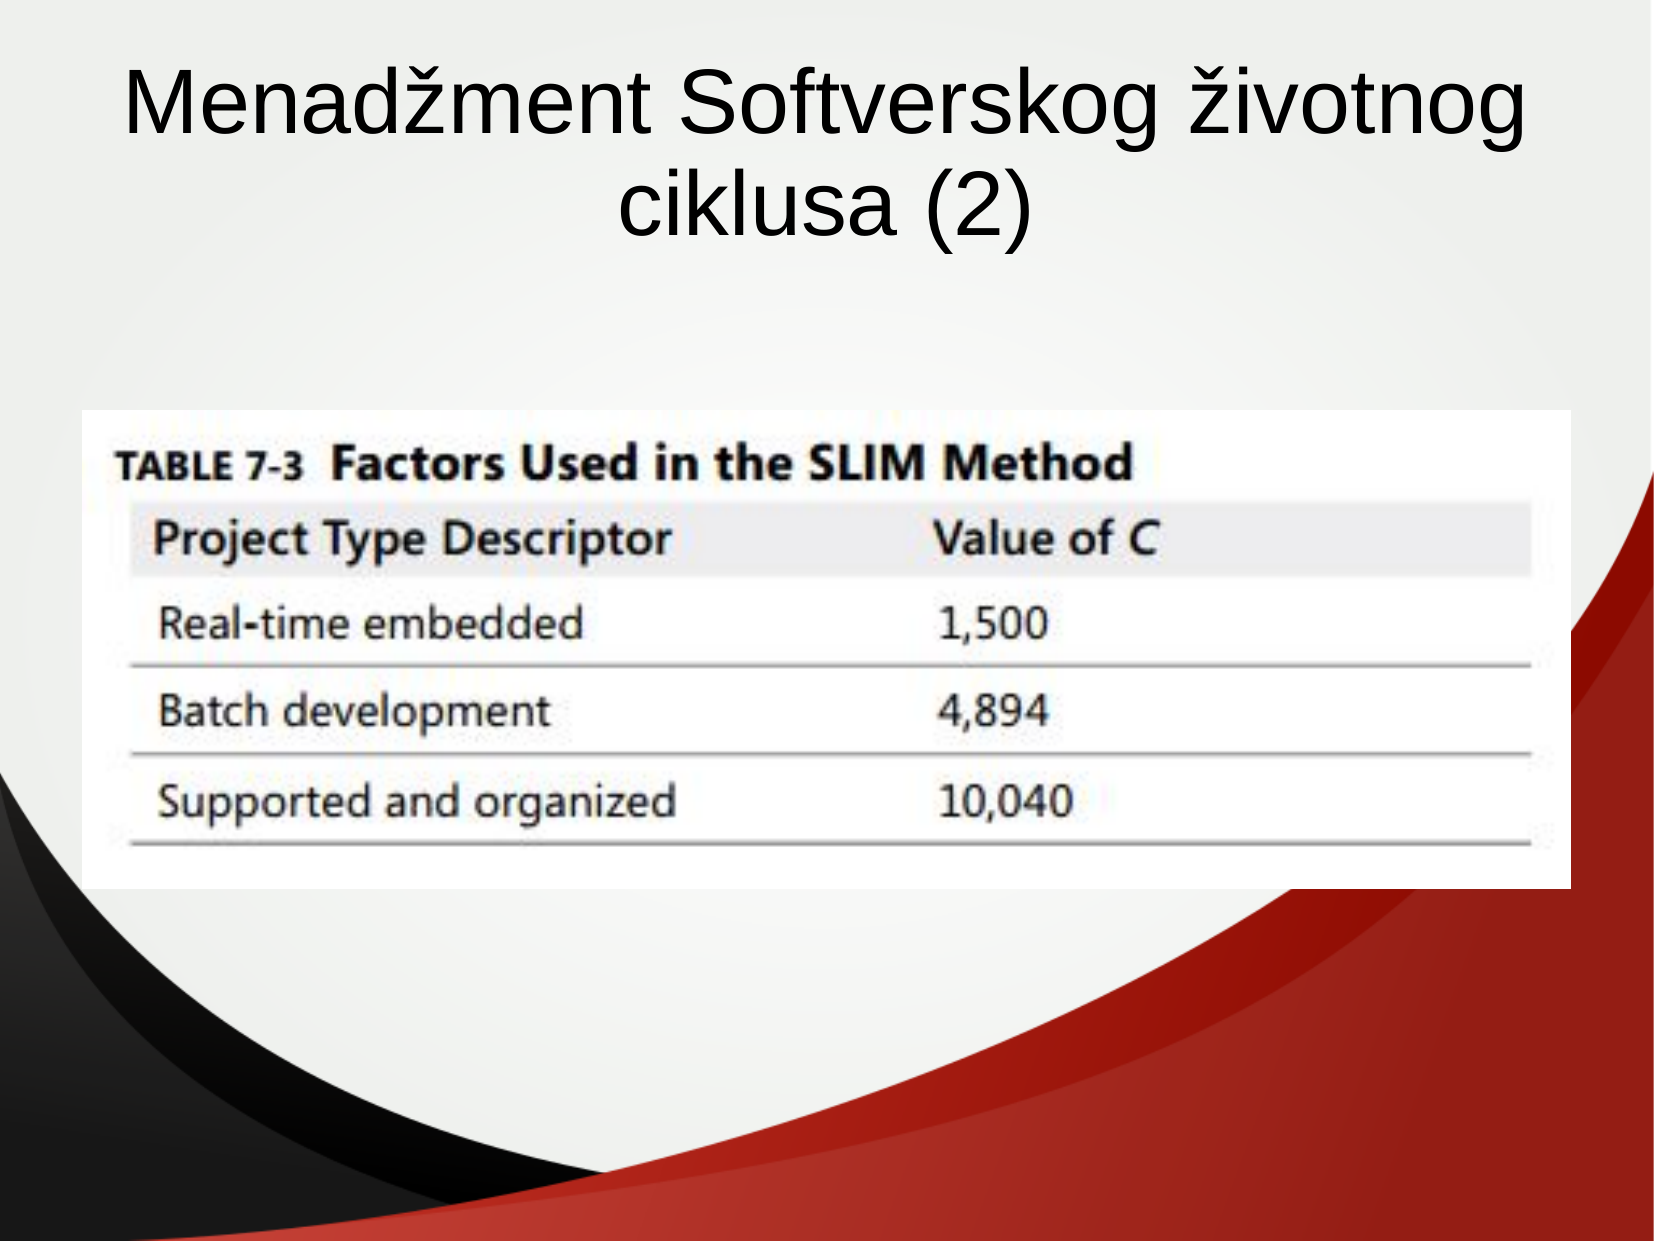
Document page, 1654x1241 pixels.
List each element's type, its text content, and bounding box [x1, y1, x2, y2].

picture [0, 0, 1654, 1241]
title Menadžment Softverskog životnog ciklusa (2) [82, 49, 1571, 257]
